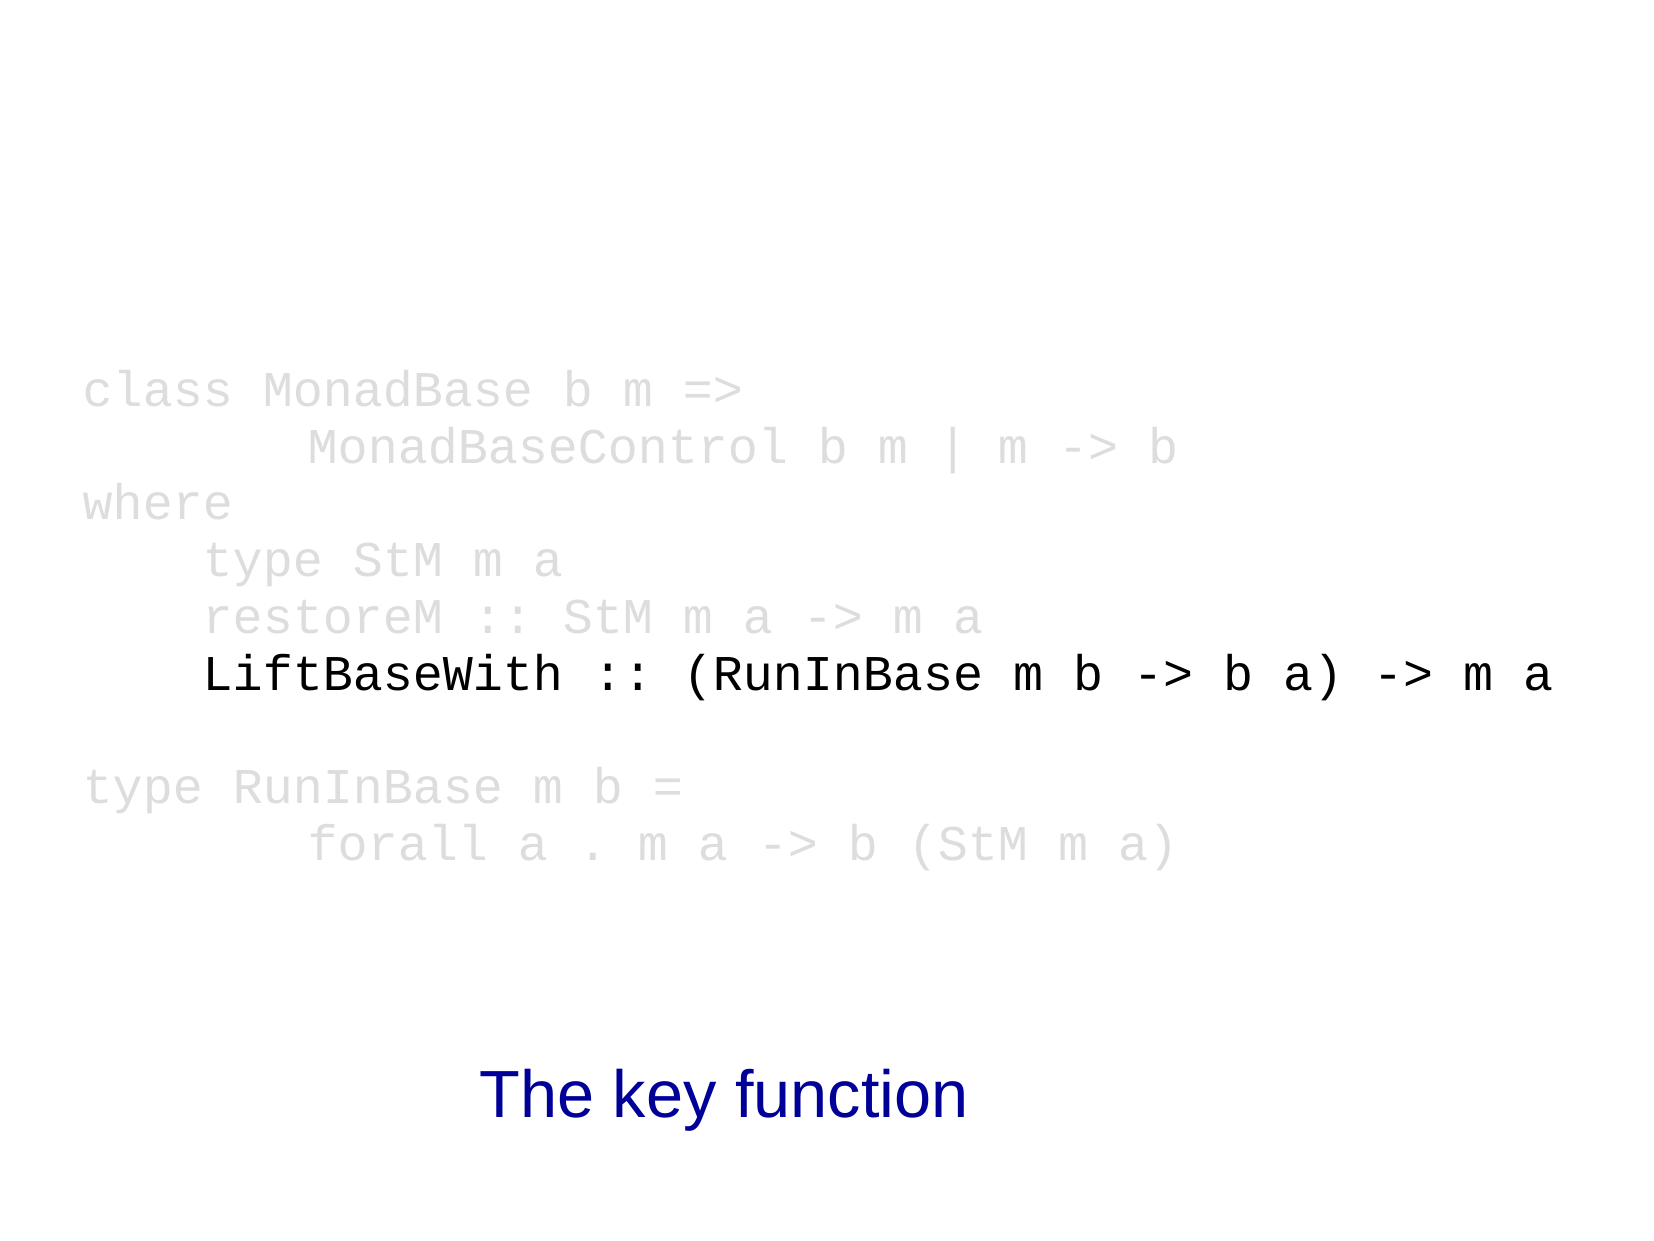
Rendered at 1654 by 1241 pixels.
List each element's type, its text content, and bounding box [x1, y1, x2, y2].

subtitle class MonadBase b m => MonadBaseControl b m | m -> b where type StM m a restoreM :: StM m a -> m a LiftBaseWith :: (RunInBase m b -> b a) -> m a type RunInBase m b = forall a . m a -> b (StM m a) [82, 299, 1571, 941]
text_box The key function [465, 1050, 986, 1140]
